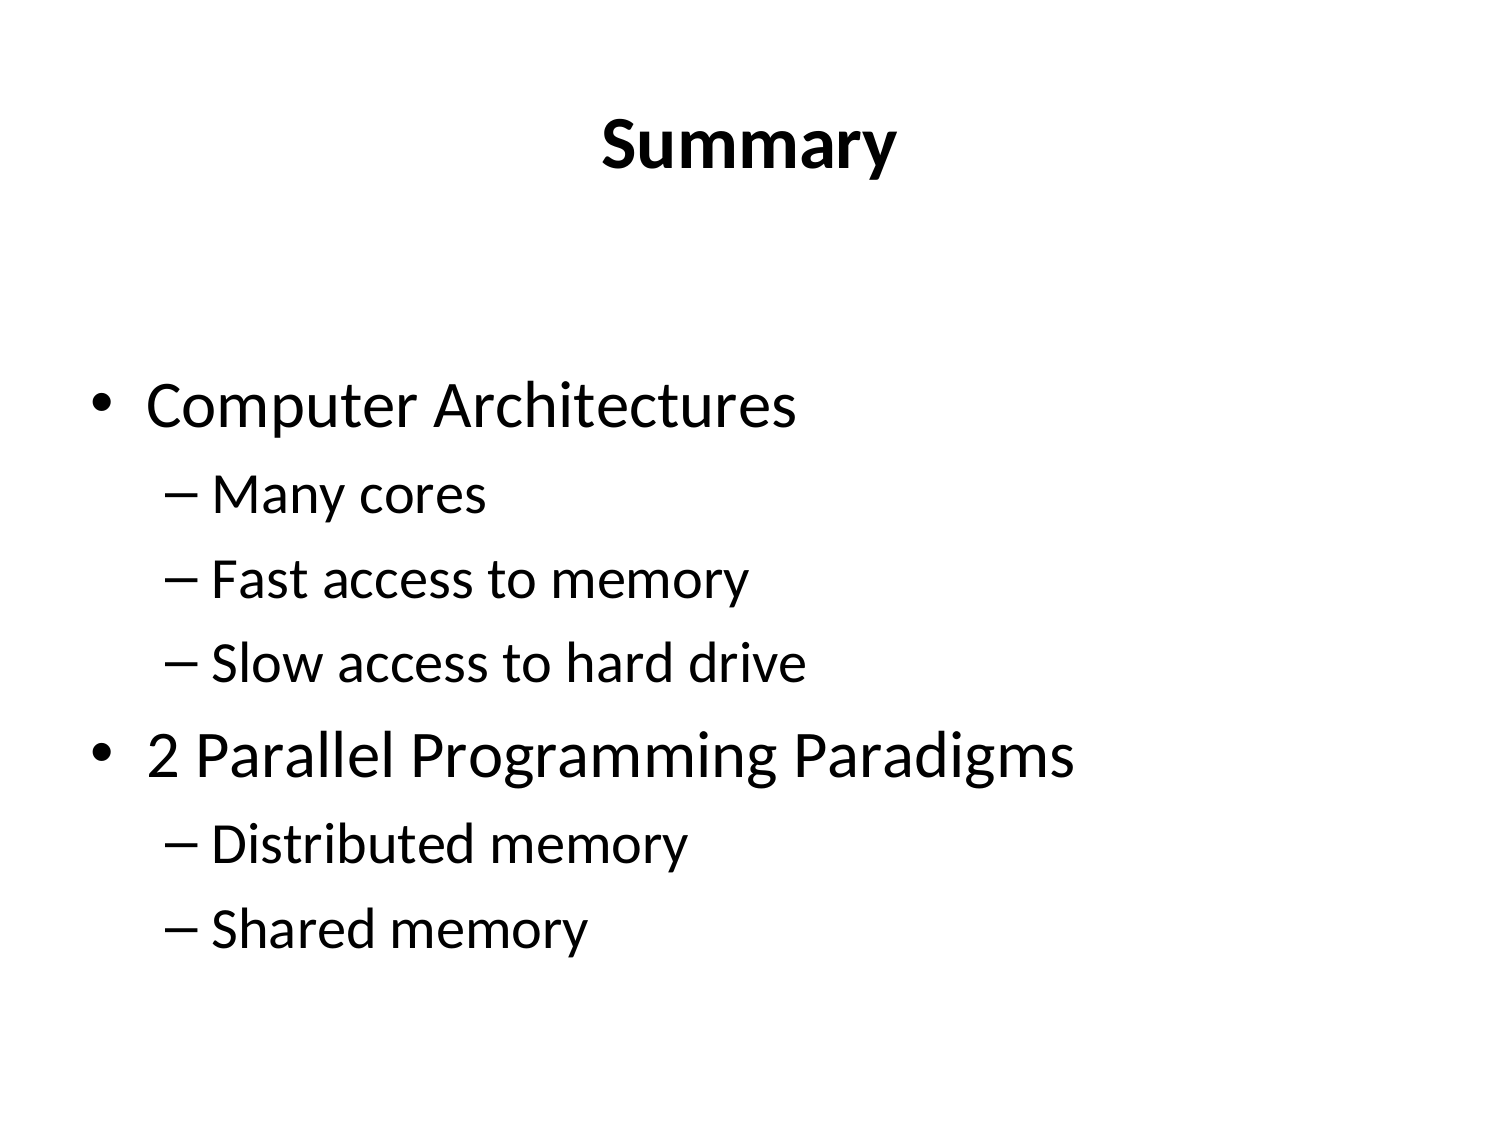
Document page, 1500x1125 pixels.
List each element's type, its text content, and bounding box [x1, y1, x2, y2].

list Computer Architectures Many cores Fast access to memory Slow access to hard drive 2 Parallel Programming Paradigms Distributed memory Shared memory [75, 256, 1426, 1000]
title Summary [75, 45, 1426, 233]
